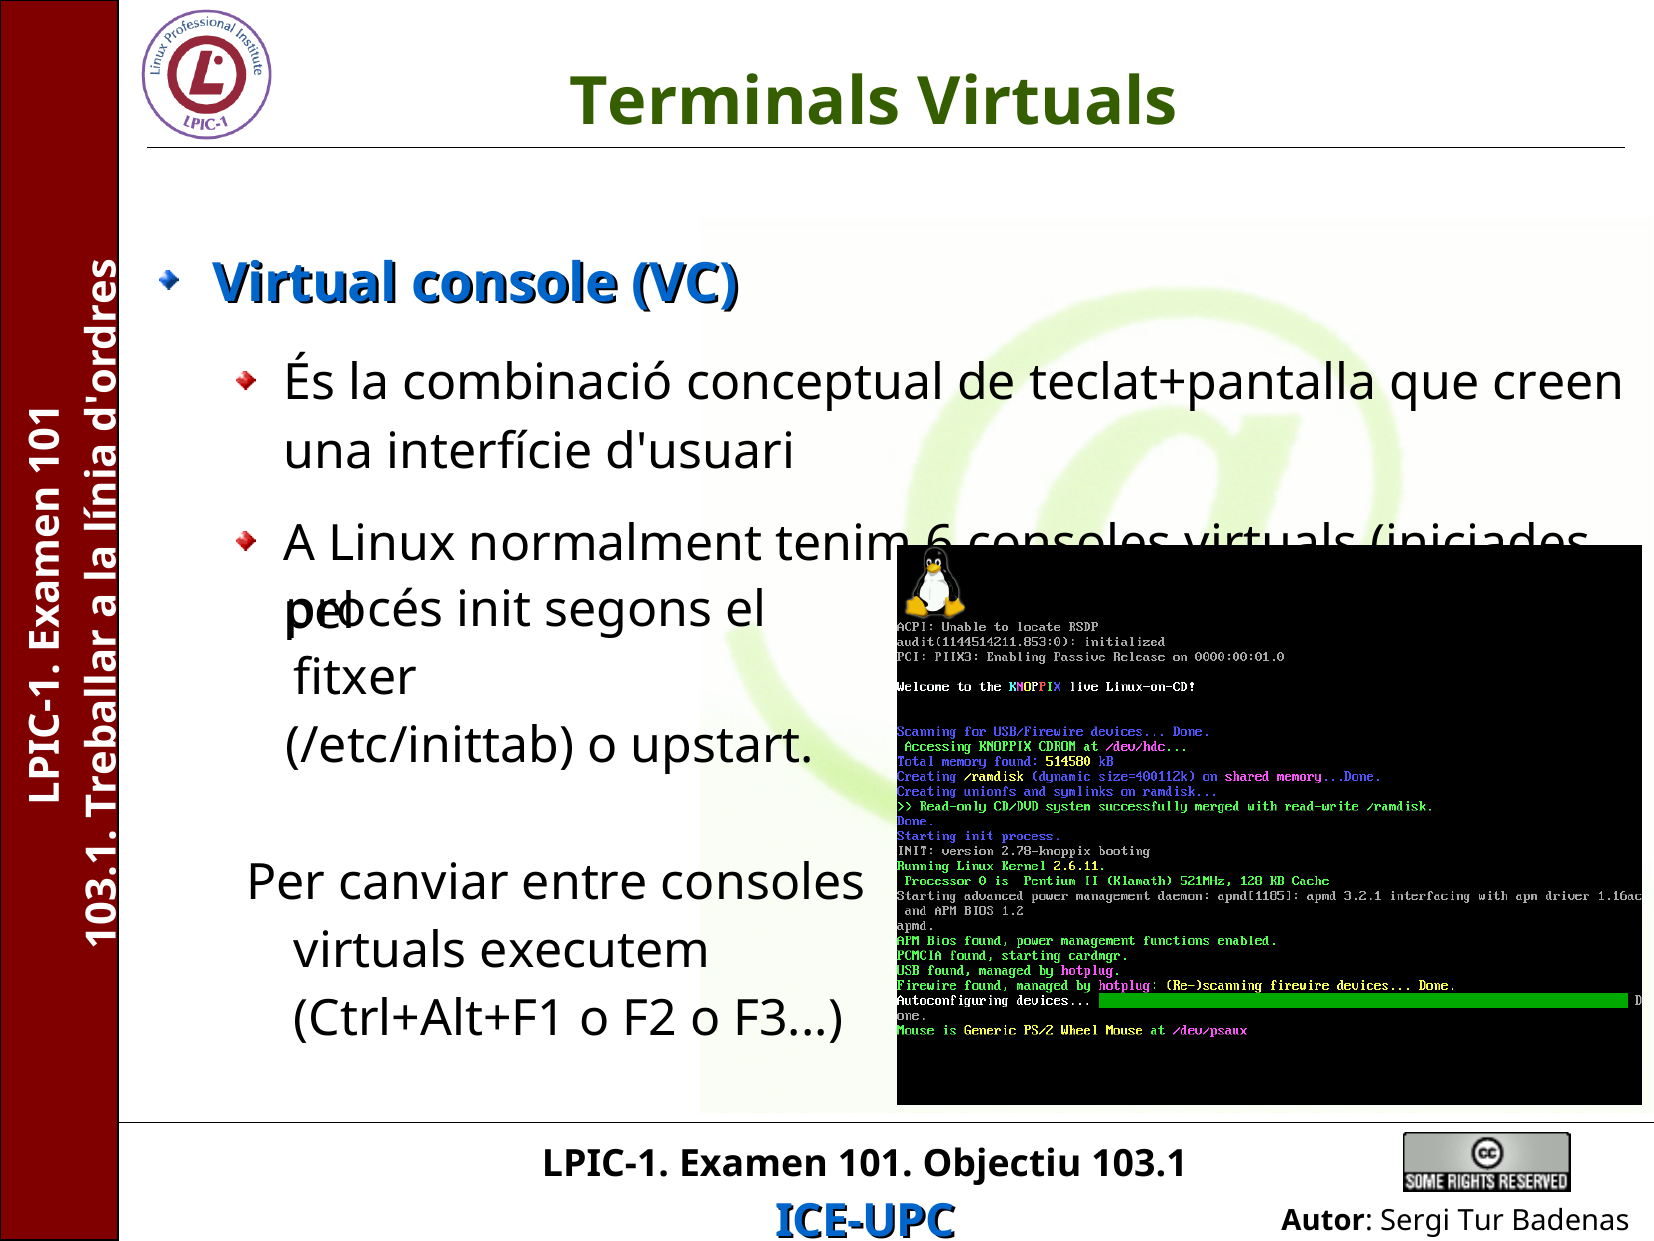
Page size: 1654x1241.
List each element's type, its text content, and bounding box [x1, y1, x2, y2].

text_box procés init segons el fitxer (/etc/inittab) o upstart. Per canviar entre consoles virtuals executem (Ctrl+Alt+F1 o F2 o F3...) [137, 565, 916, 940]
picture [135, 5, 277, 49]
picture [700, 217, 1654, 1113]
list Virtual console (VC) És la combinació conceptual de teclat+pantalla que creen una interfície d'usuari A Linux normalment tenim 6 consoles virtuals (iniciades pel [141, 940, 897, 1078]
list Virtual console (VC) És la combinació conceptual de teclat+pantalla que creen una interfície d'usuari A Linux normalment tenim 6 consoles virtuals (iniciades pel [141, 242, 1630, 565]
picture [1403, 1132, 1571, 1192]
title Terminals Virtuals [129, 49, 1619, 148]
